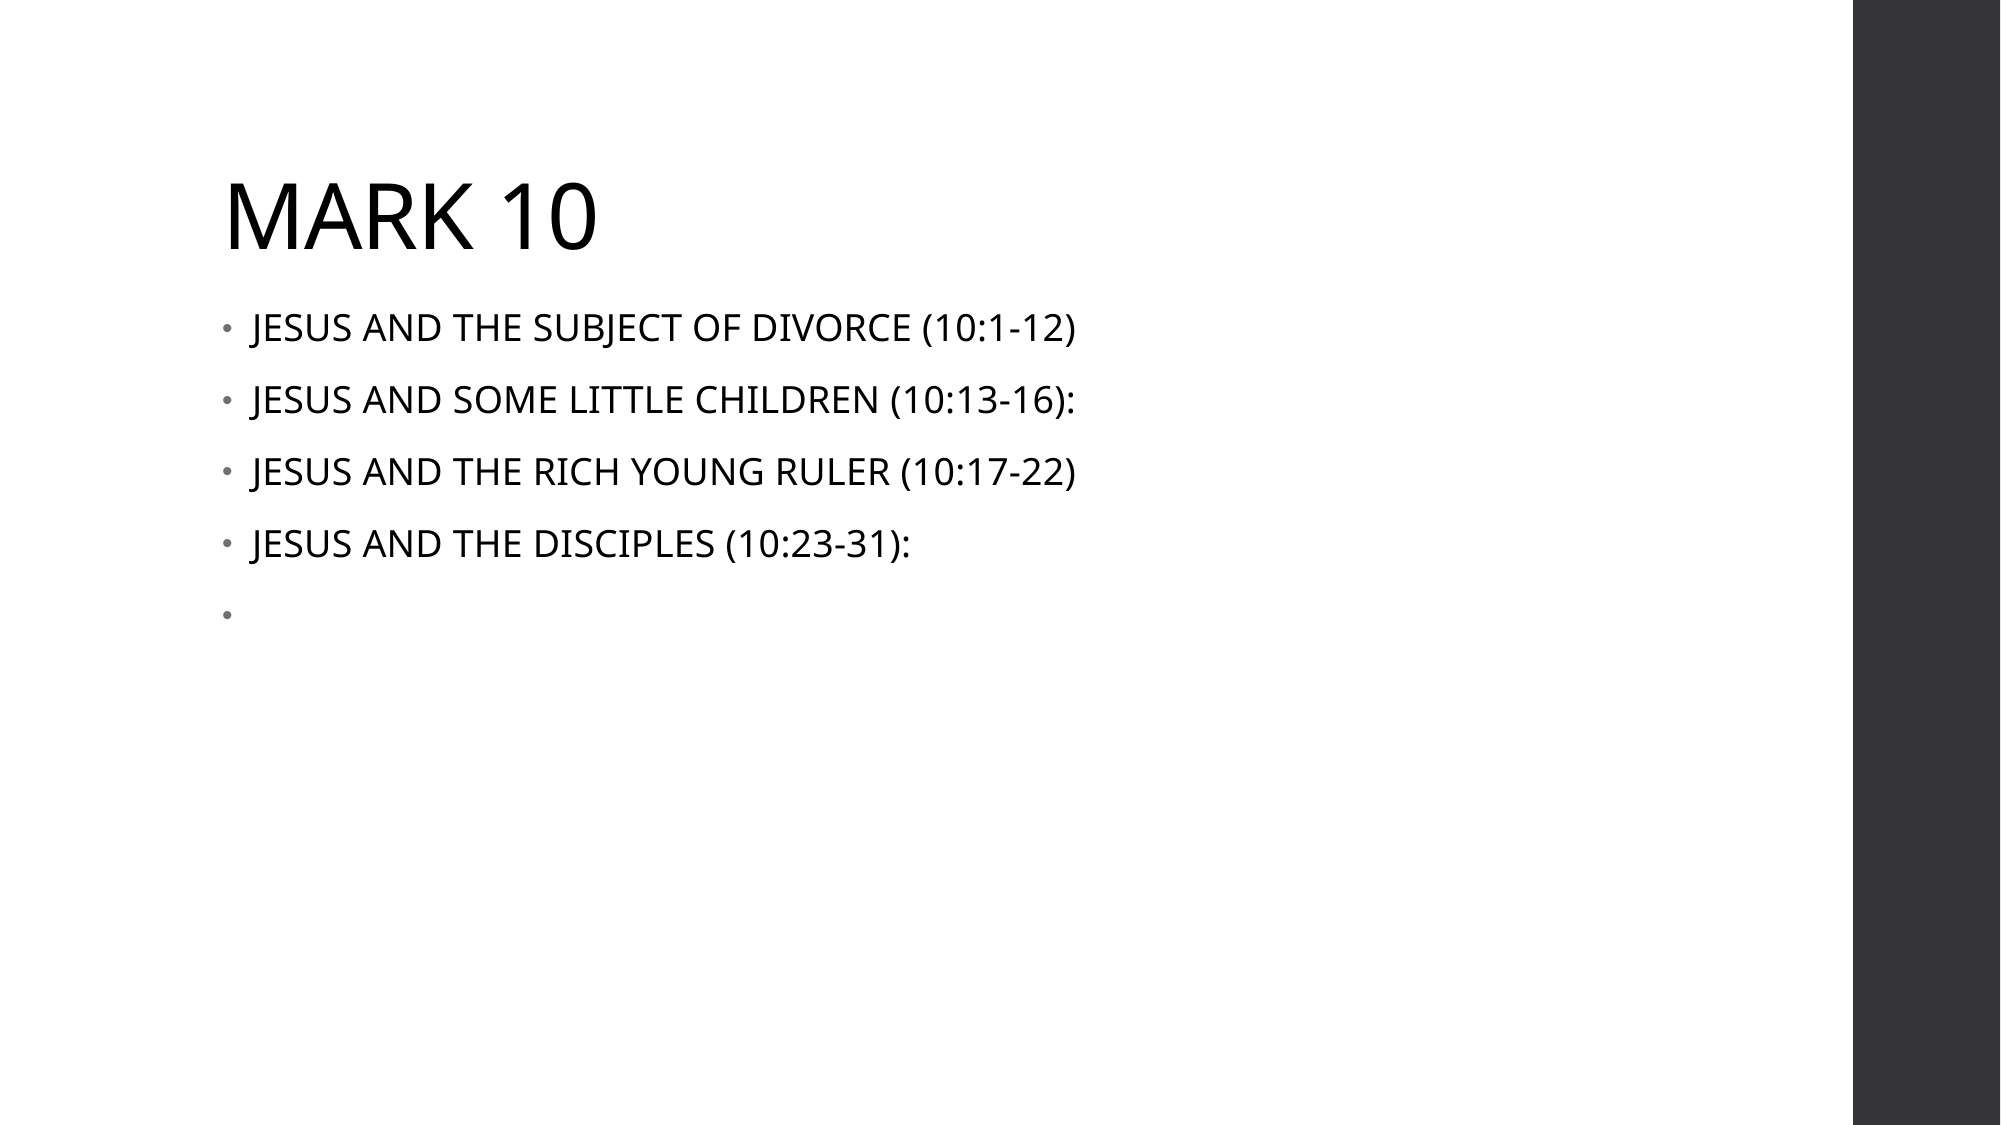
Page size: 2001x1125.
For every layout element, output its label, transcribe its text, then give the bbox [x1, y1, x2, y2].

title MARK 10 [206, 60, 1797, 278]
list JESUS AND THE SUBJECT OF DIVORCE (10:1-12) JESUS AND SOME LITTLE CHILDREN (10:13-16): JESUS AND THE RICH YOUNG RULER (10:17-22) JESUS AND THE DISCIPLES (10:23-31): [206, 299, 1617, 1014]
